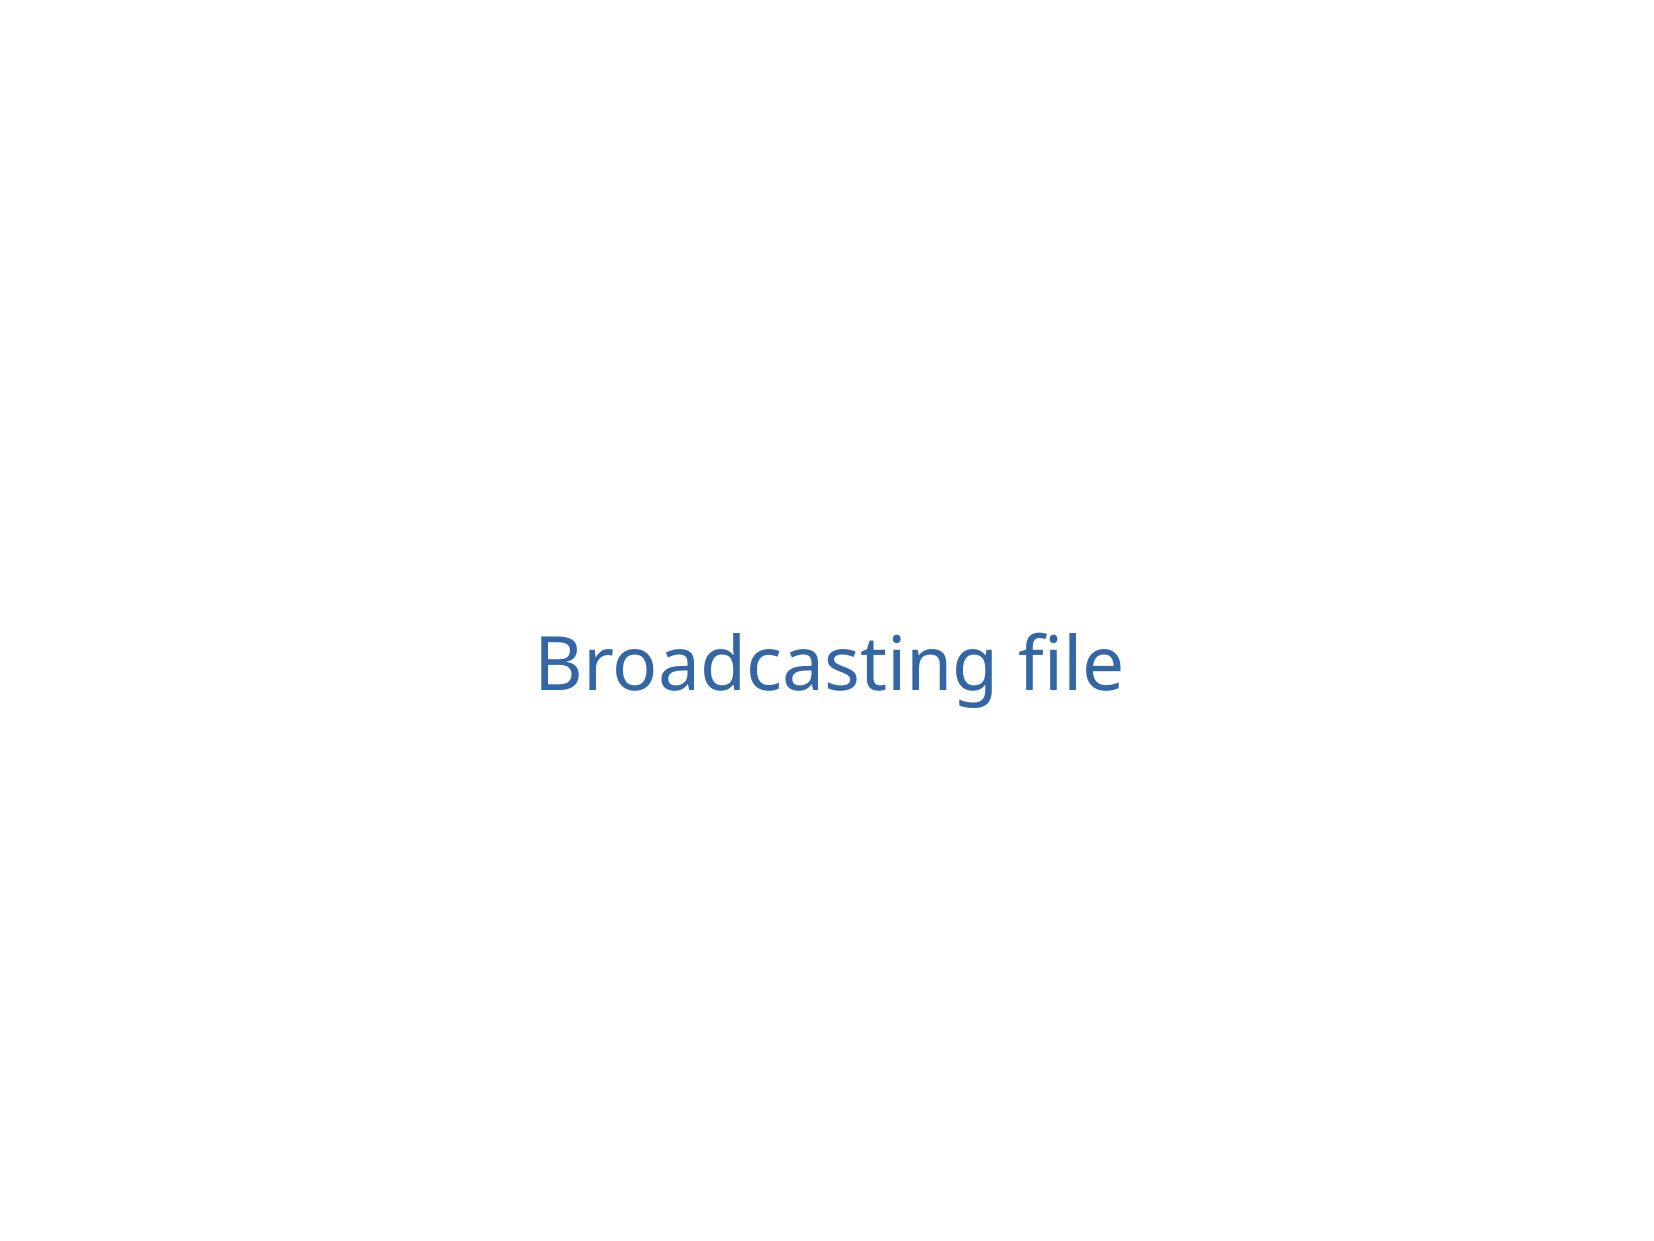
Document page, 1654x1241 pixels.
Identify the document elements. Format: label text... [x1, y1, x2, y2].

text_box Broadcasting file [519, 602, 1129, 706]
